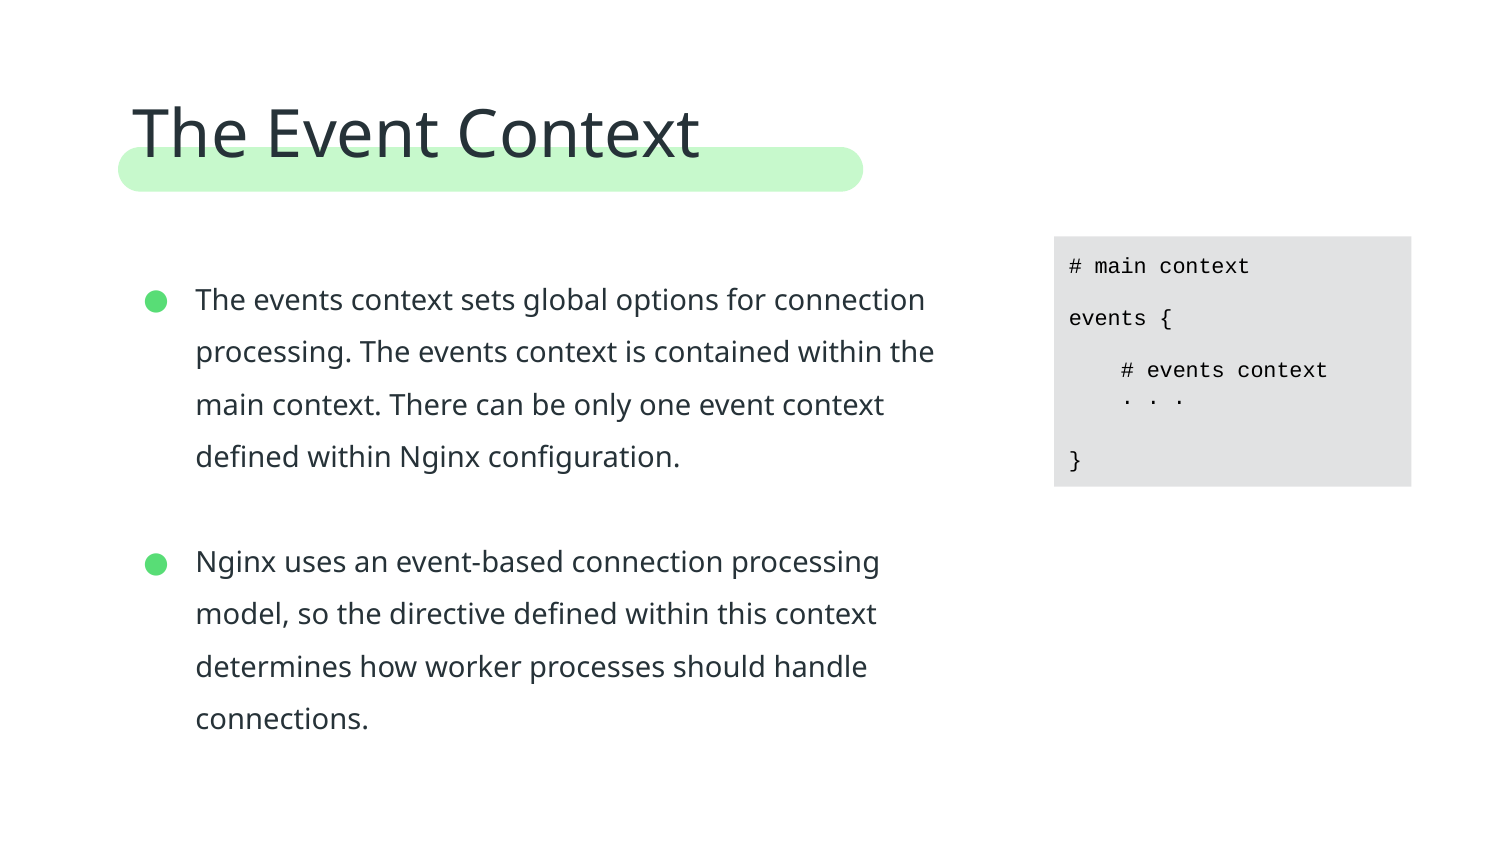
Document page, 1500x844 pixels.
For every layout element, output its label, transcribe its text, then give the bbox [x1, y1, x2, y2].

text_box The Event Context [118, 76, 1382, 177]
text_box # main context events { # events context . . . } [1054, 236, 1412, 487]
text_box [119, 177, 862, 192]
text_box The events context sets global options for connection processing. The events context is contained within the main context. There can be only one event context defined within Nginx configuration. Nginx uses an event-based connection processing model, so the directive defined within this context determines how worker processes should handle connections. [105, 248, 980, 751]
